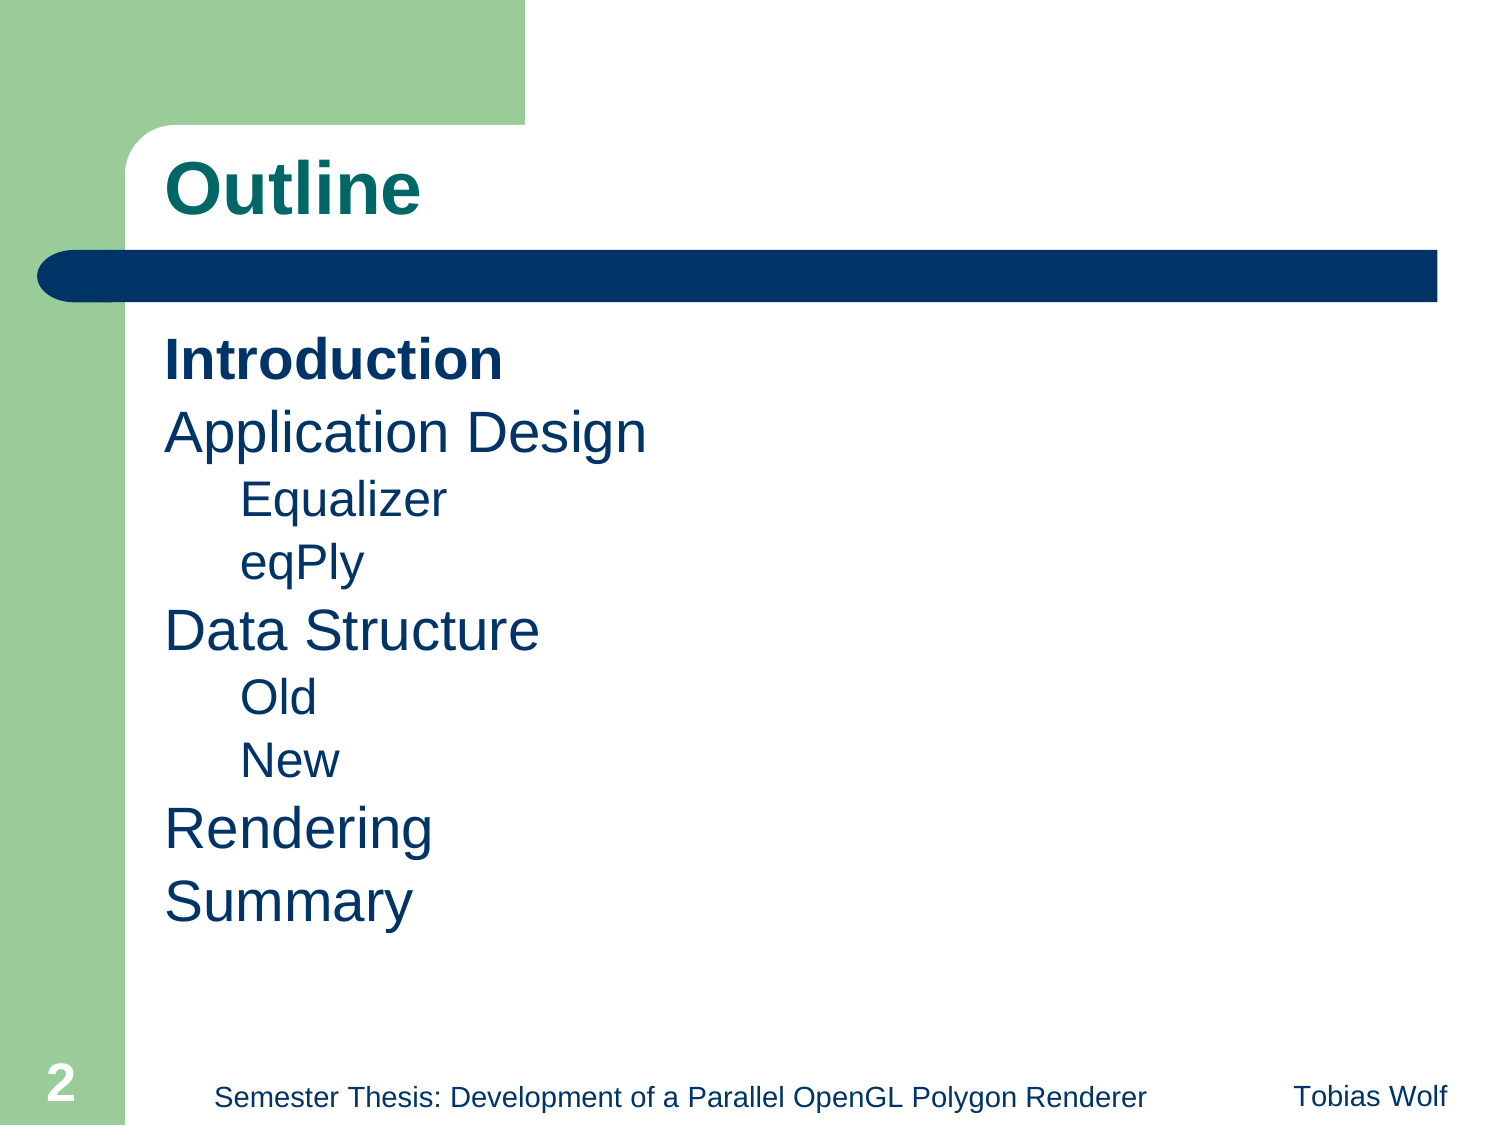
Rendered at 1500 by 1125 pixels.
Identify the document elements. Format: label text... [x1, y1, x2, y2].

list Introduction Application Design Equalizer eqPly Data Structure Old New Rendering Summary [149, 324, 1463, 1001]
title Outline [149, 124, 1463, 238]
